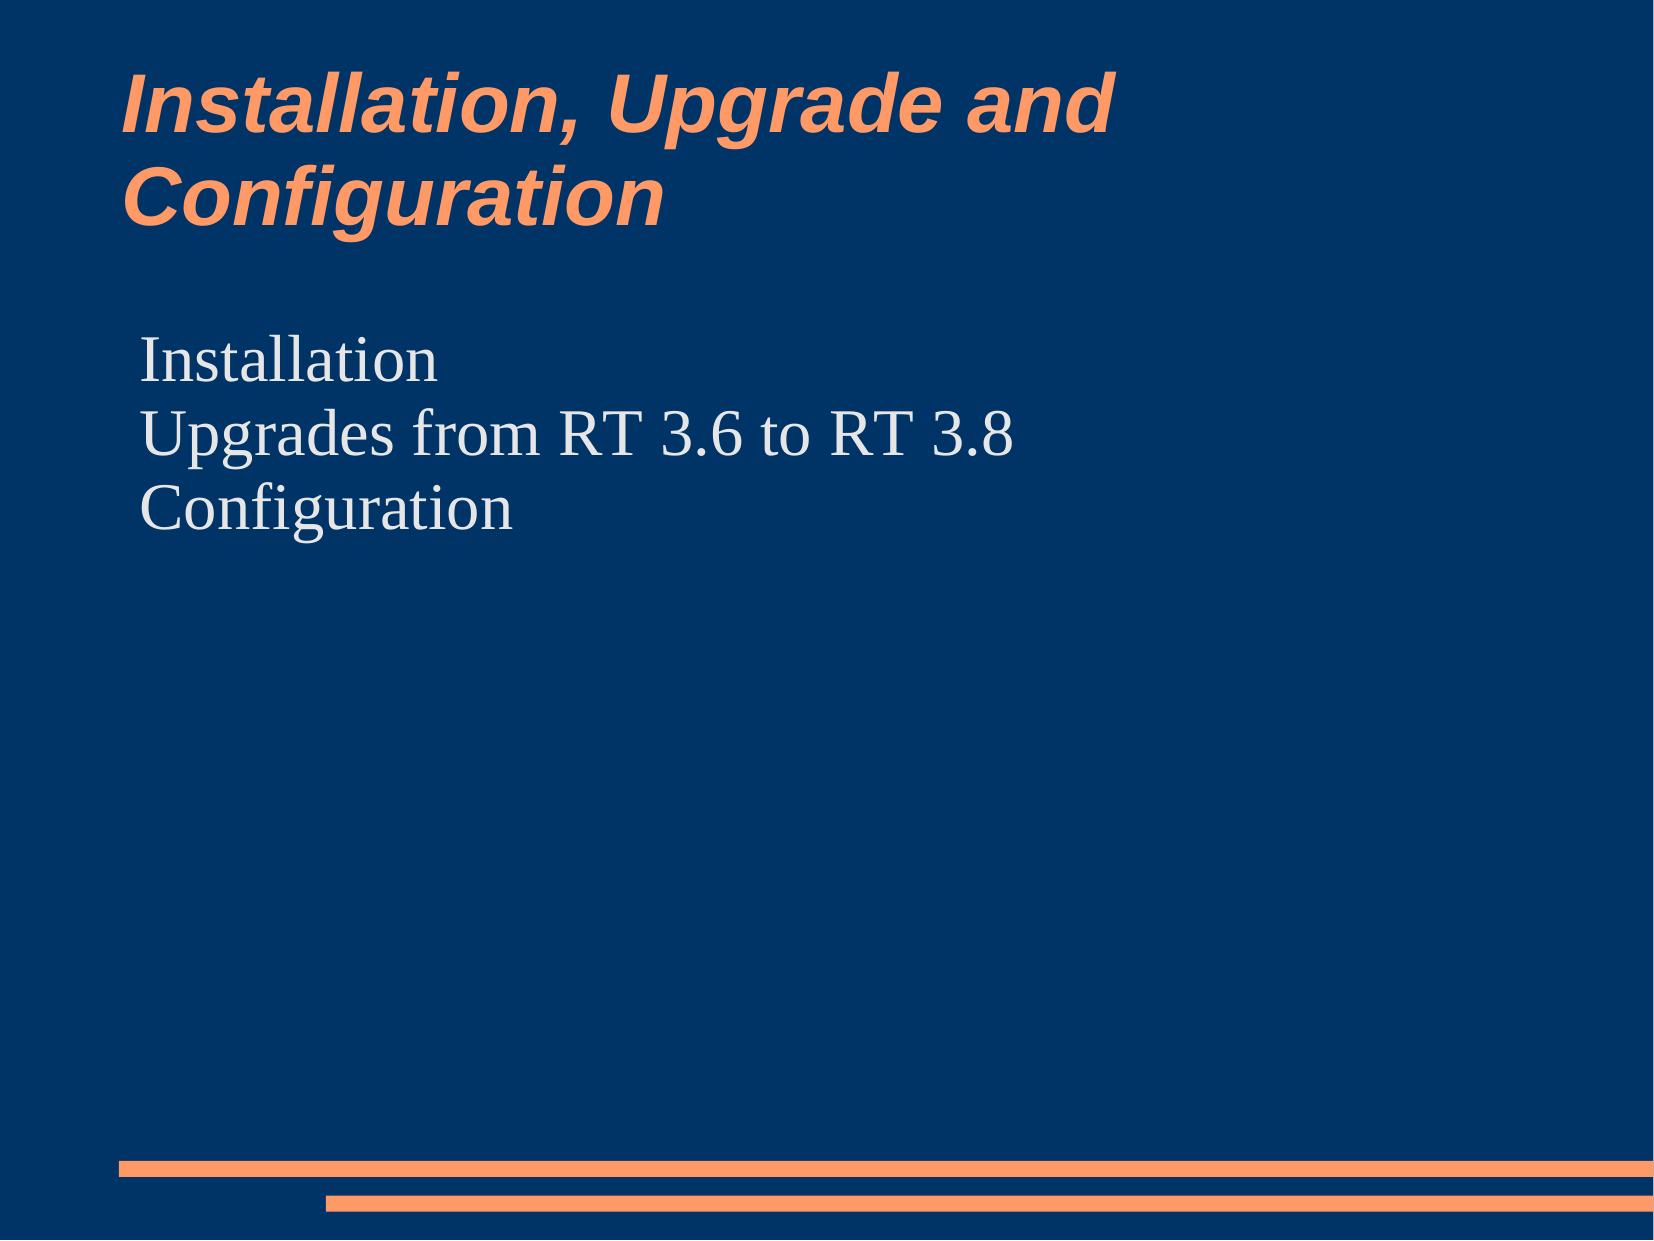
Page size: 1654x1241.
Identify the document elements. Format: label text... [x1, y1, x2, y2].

list Installation Upgrades from RT 3.6 to RT 3.8 Configuration [121, 322, 1561, 1118]
title Installation, Upgrade and Configuration [121, 53, 1534, 247]
